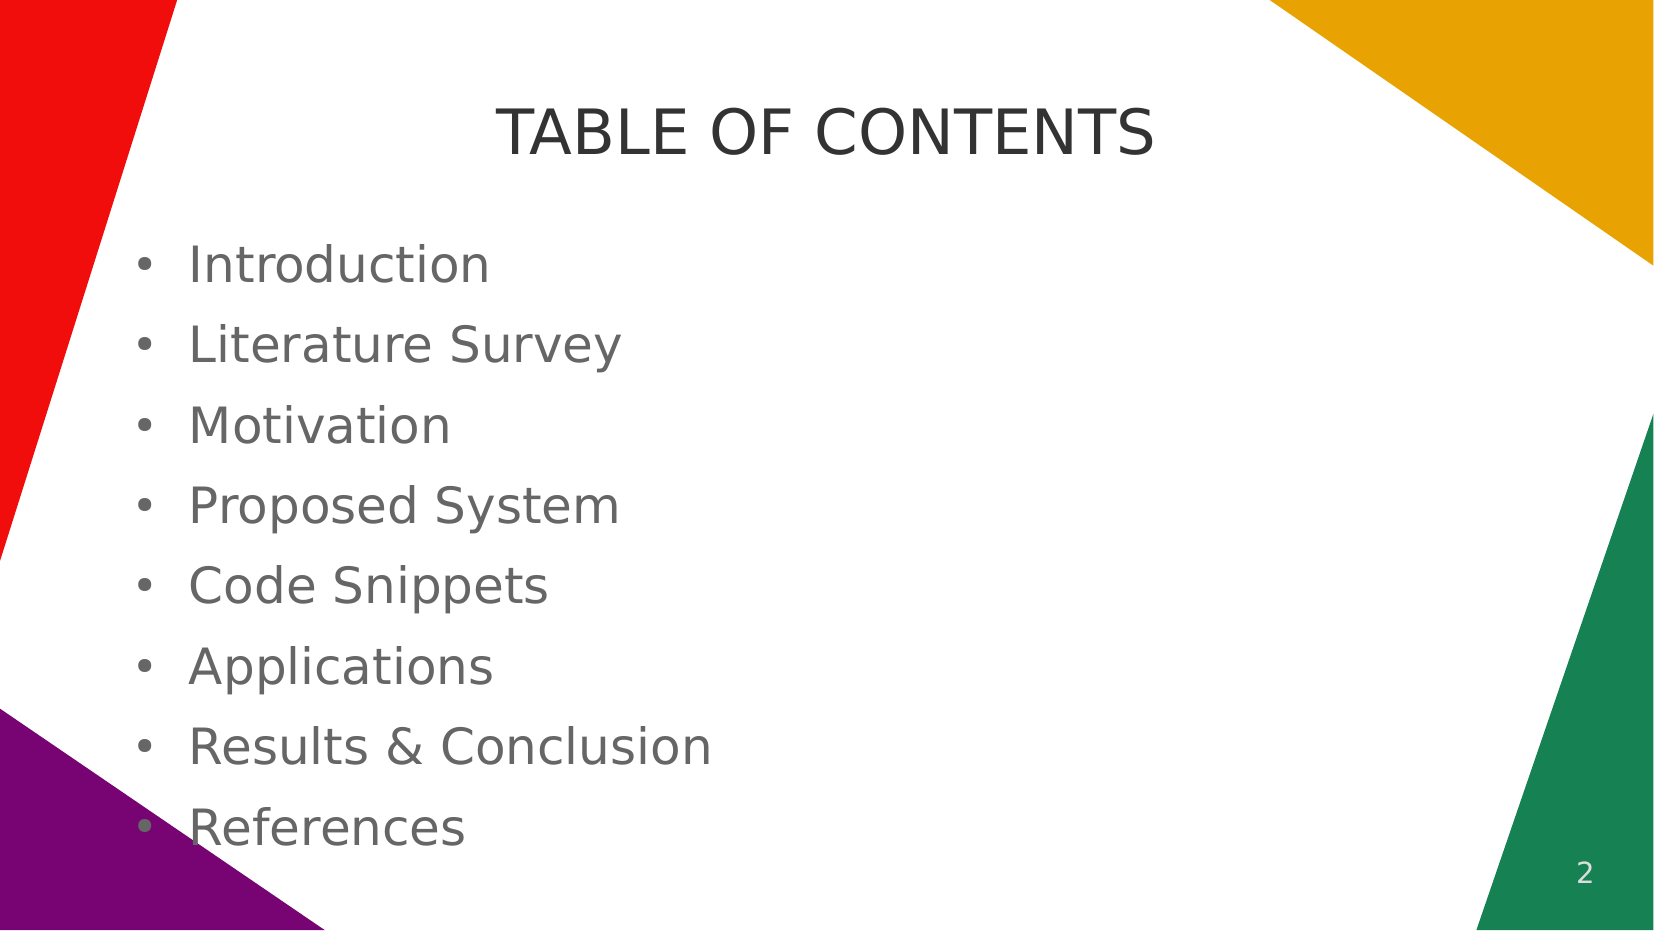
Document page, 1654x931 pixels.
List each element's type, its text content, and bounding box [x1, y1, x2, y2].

title TABLE OF CONTENTS [118, 59, 1536, 207]
list Introduction Literature Survey Motivation Proposed System Code Snippets Applications Results & Conclusion References [118, 236, 1536, 916]
